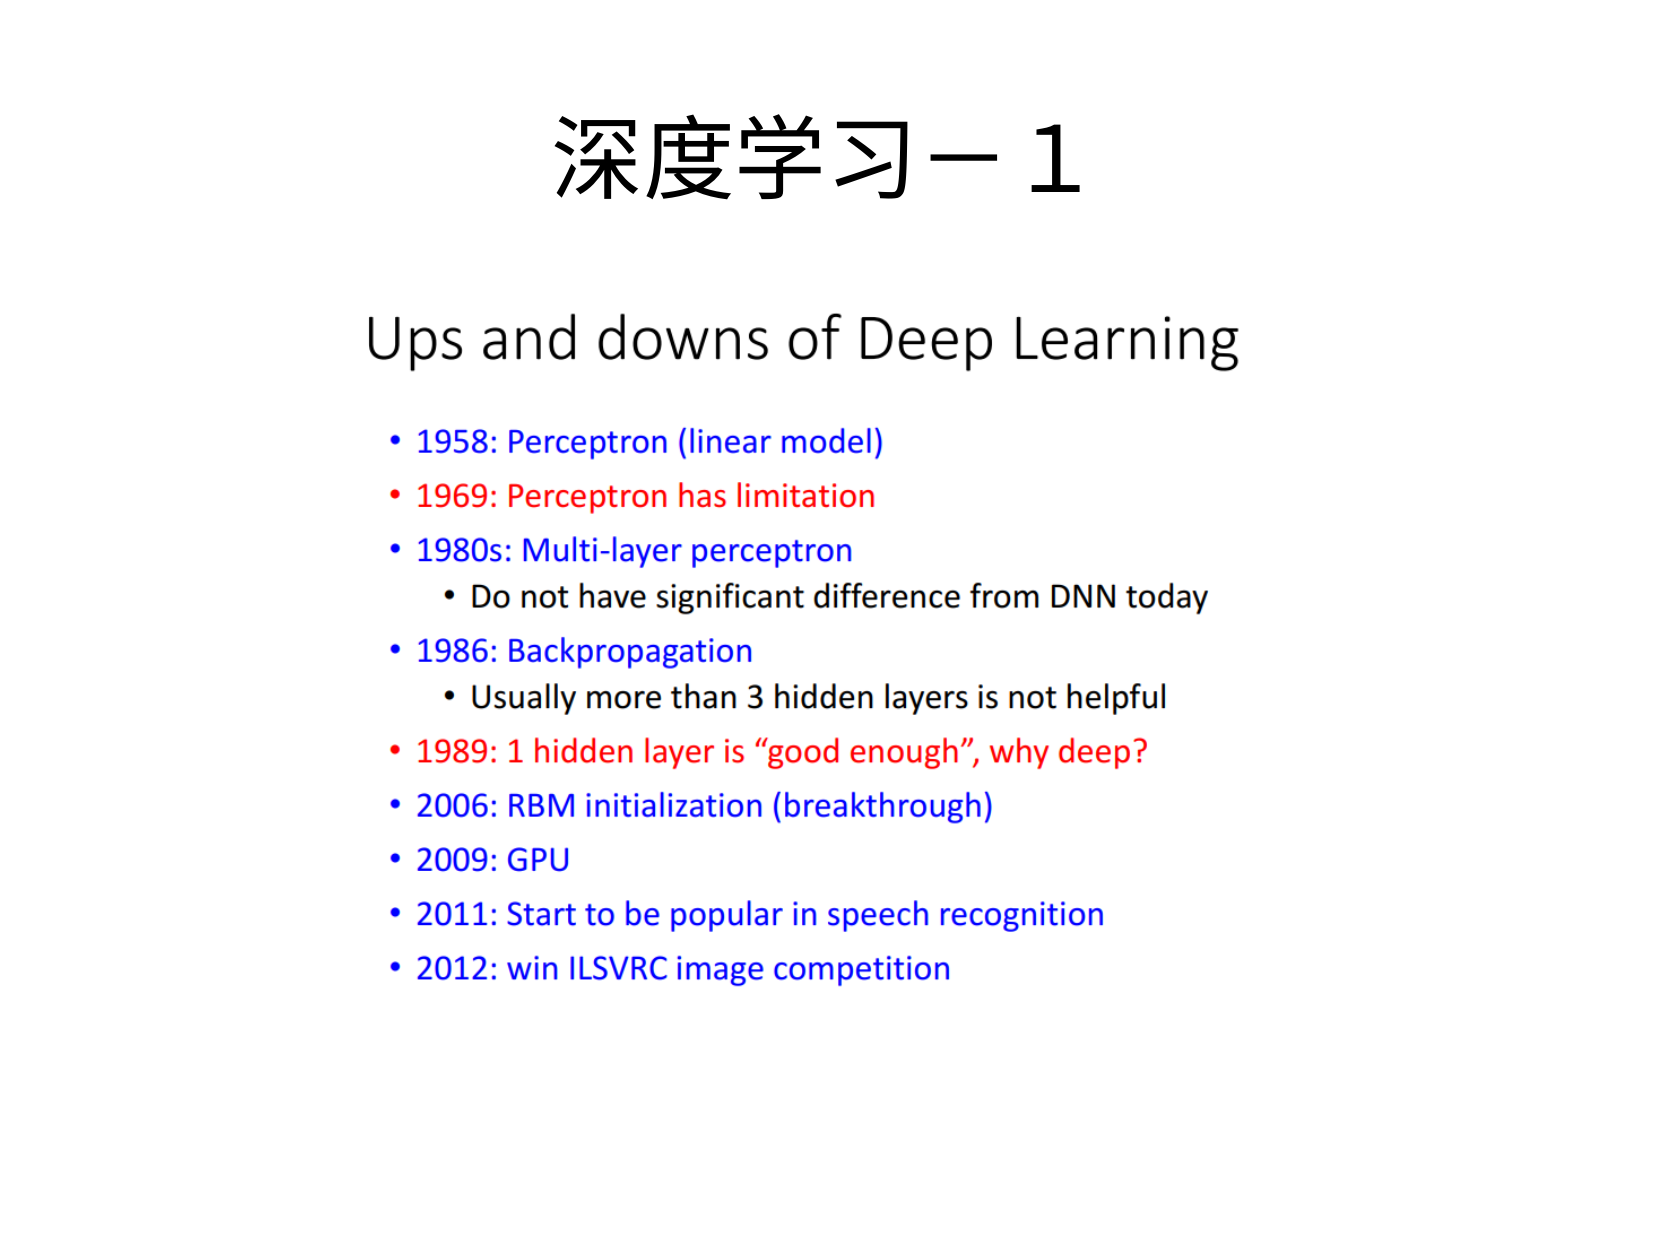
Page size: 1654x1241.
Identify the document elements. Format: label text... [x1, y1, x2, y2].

picture [333, 290, 1321, 1010]
title 深度学习－１ [82, 49, 1571, 257]
